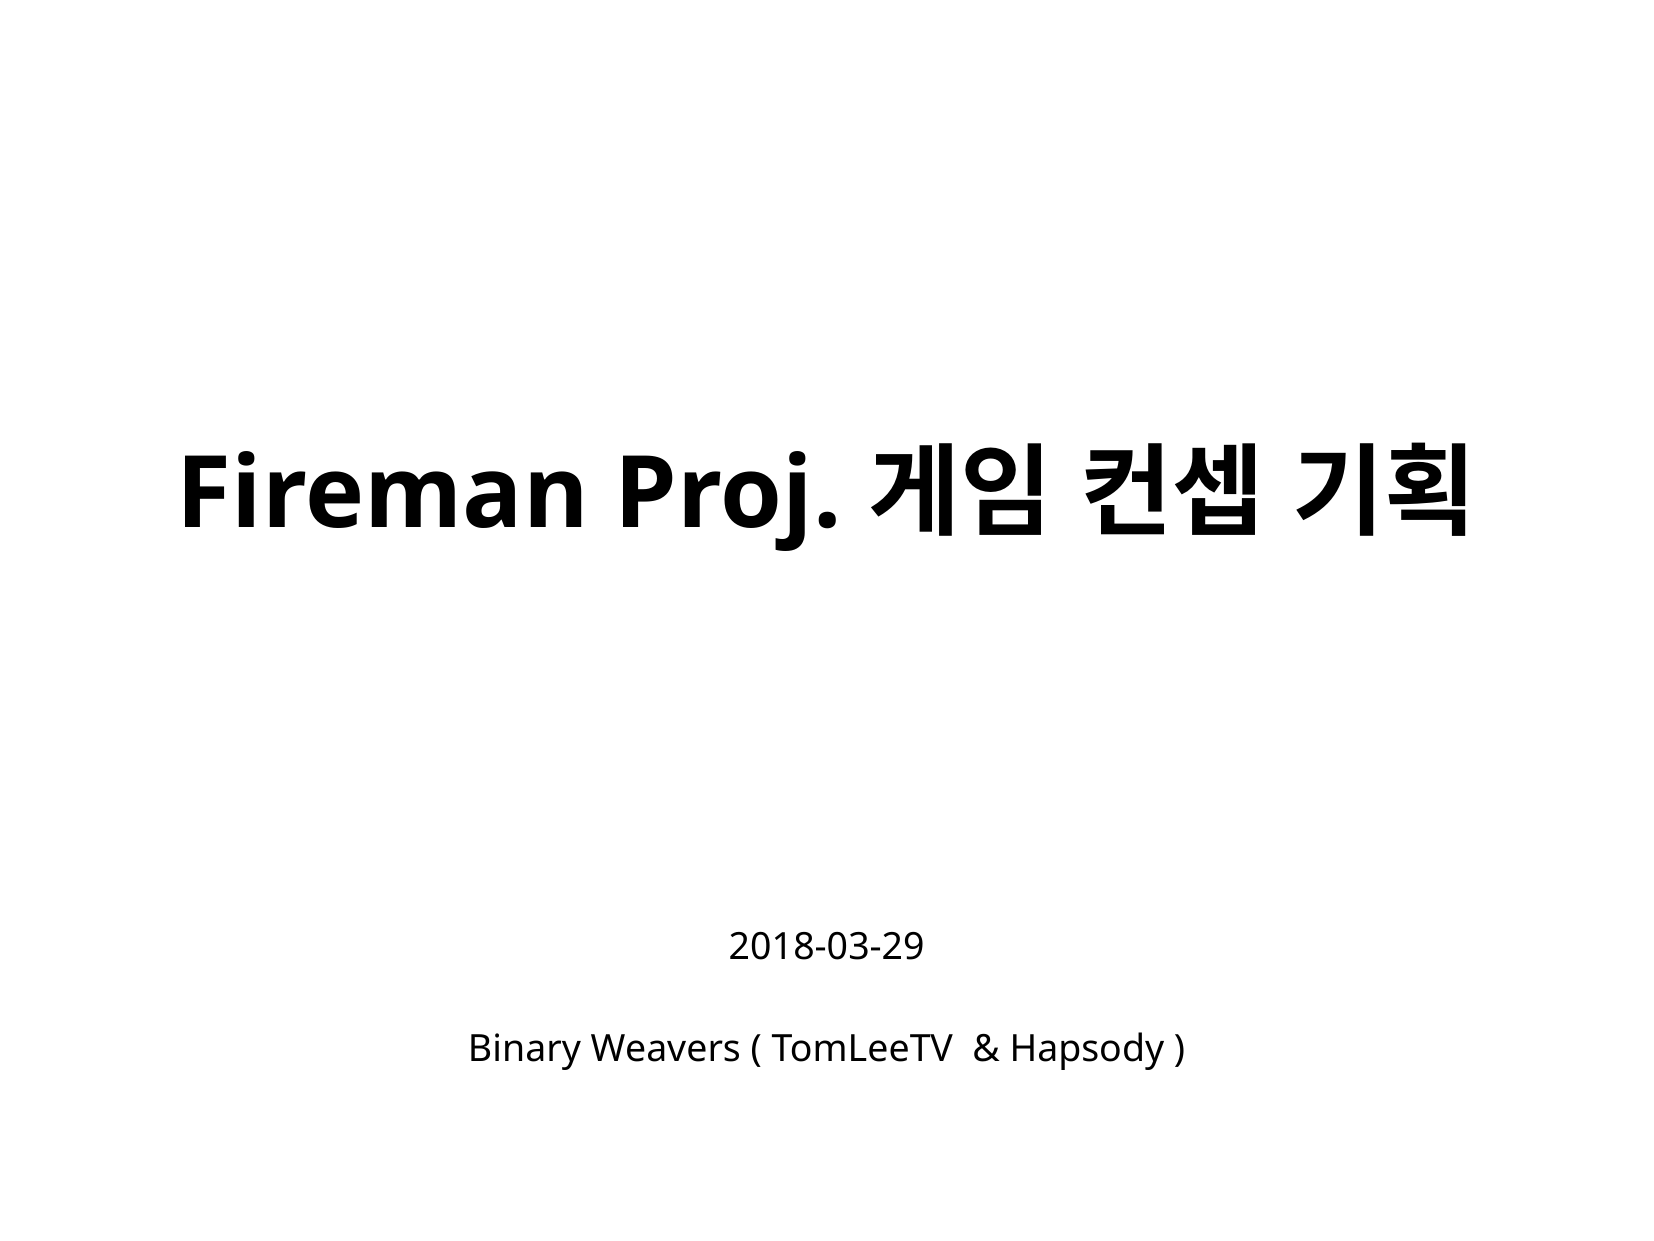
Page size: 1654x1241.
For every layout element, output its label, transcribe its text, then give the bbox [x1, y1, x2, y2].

subtitle Fireman Proj. 게임 컨셉 기획 2018-03-29 Binary Weavers ( TomLeeTV & Hapsody ) [82, 212, 1571, 1241]
